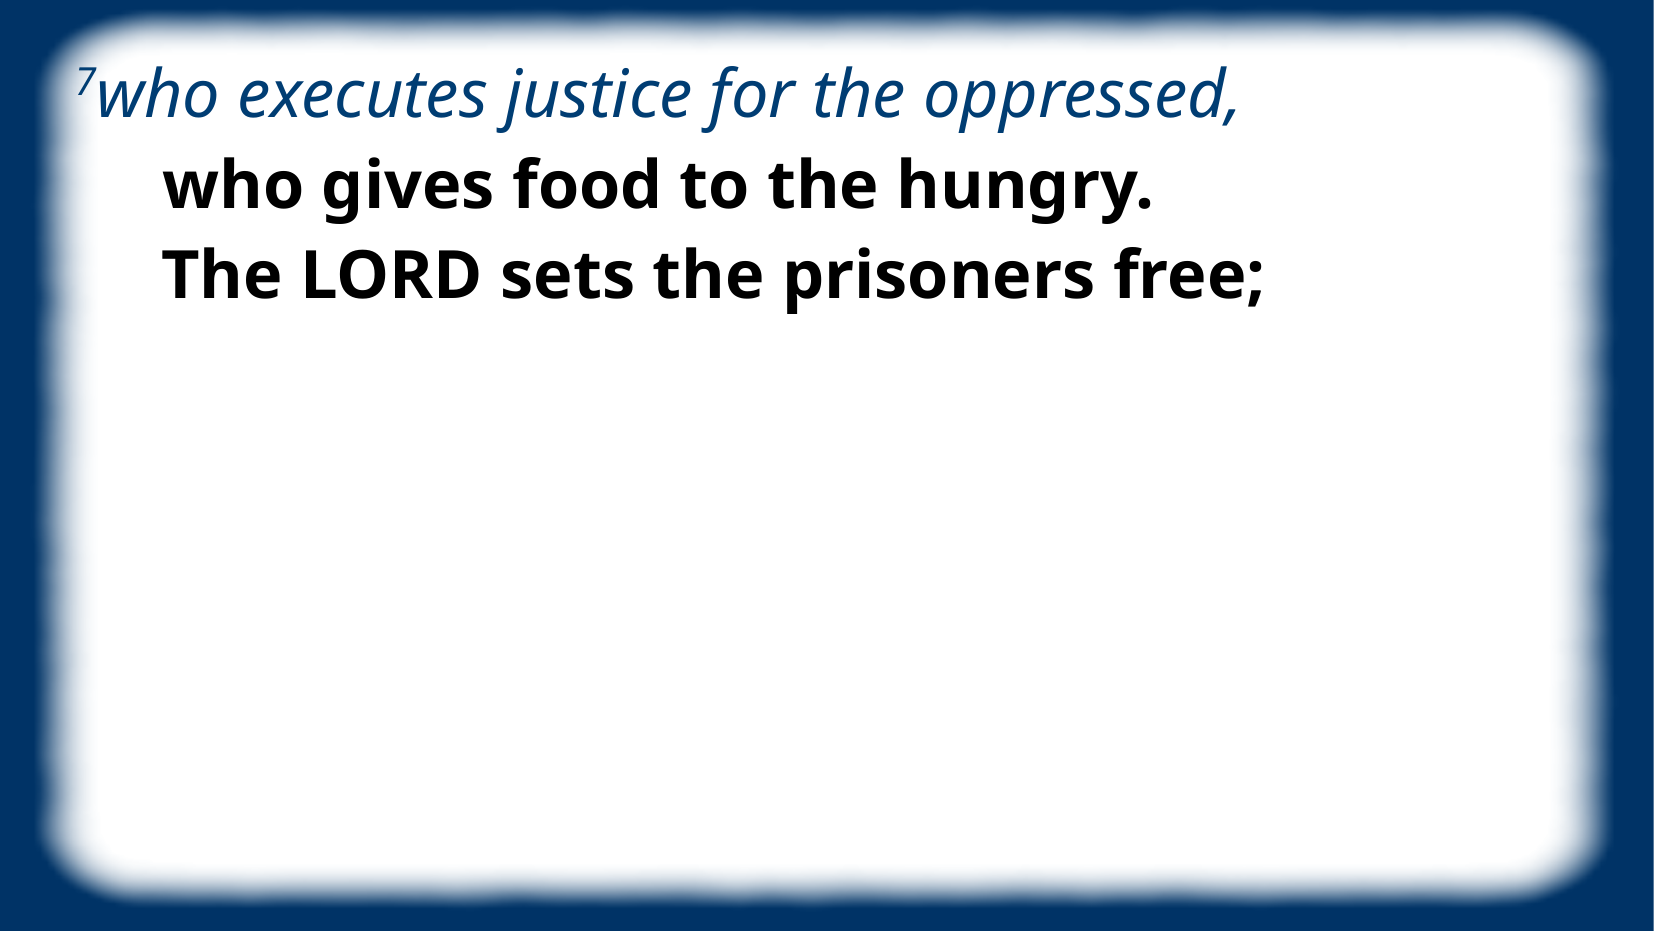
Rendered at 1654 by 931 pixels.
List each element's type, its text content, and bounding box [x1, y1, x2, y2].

picture [0, 0, 1654, 931]
text_box 7who executes justice for the oppressed, who gives food to the hungry. The LORD sets the prisoners free; [60, 38, 1561, 346]
